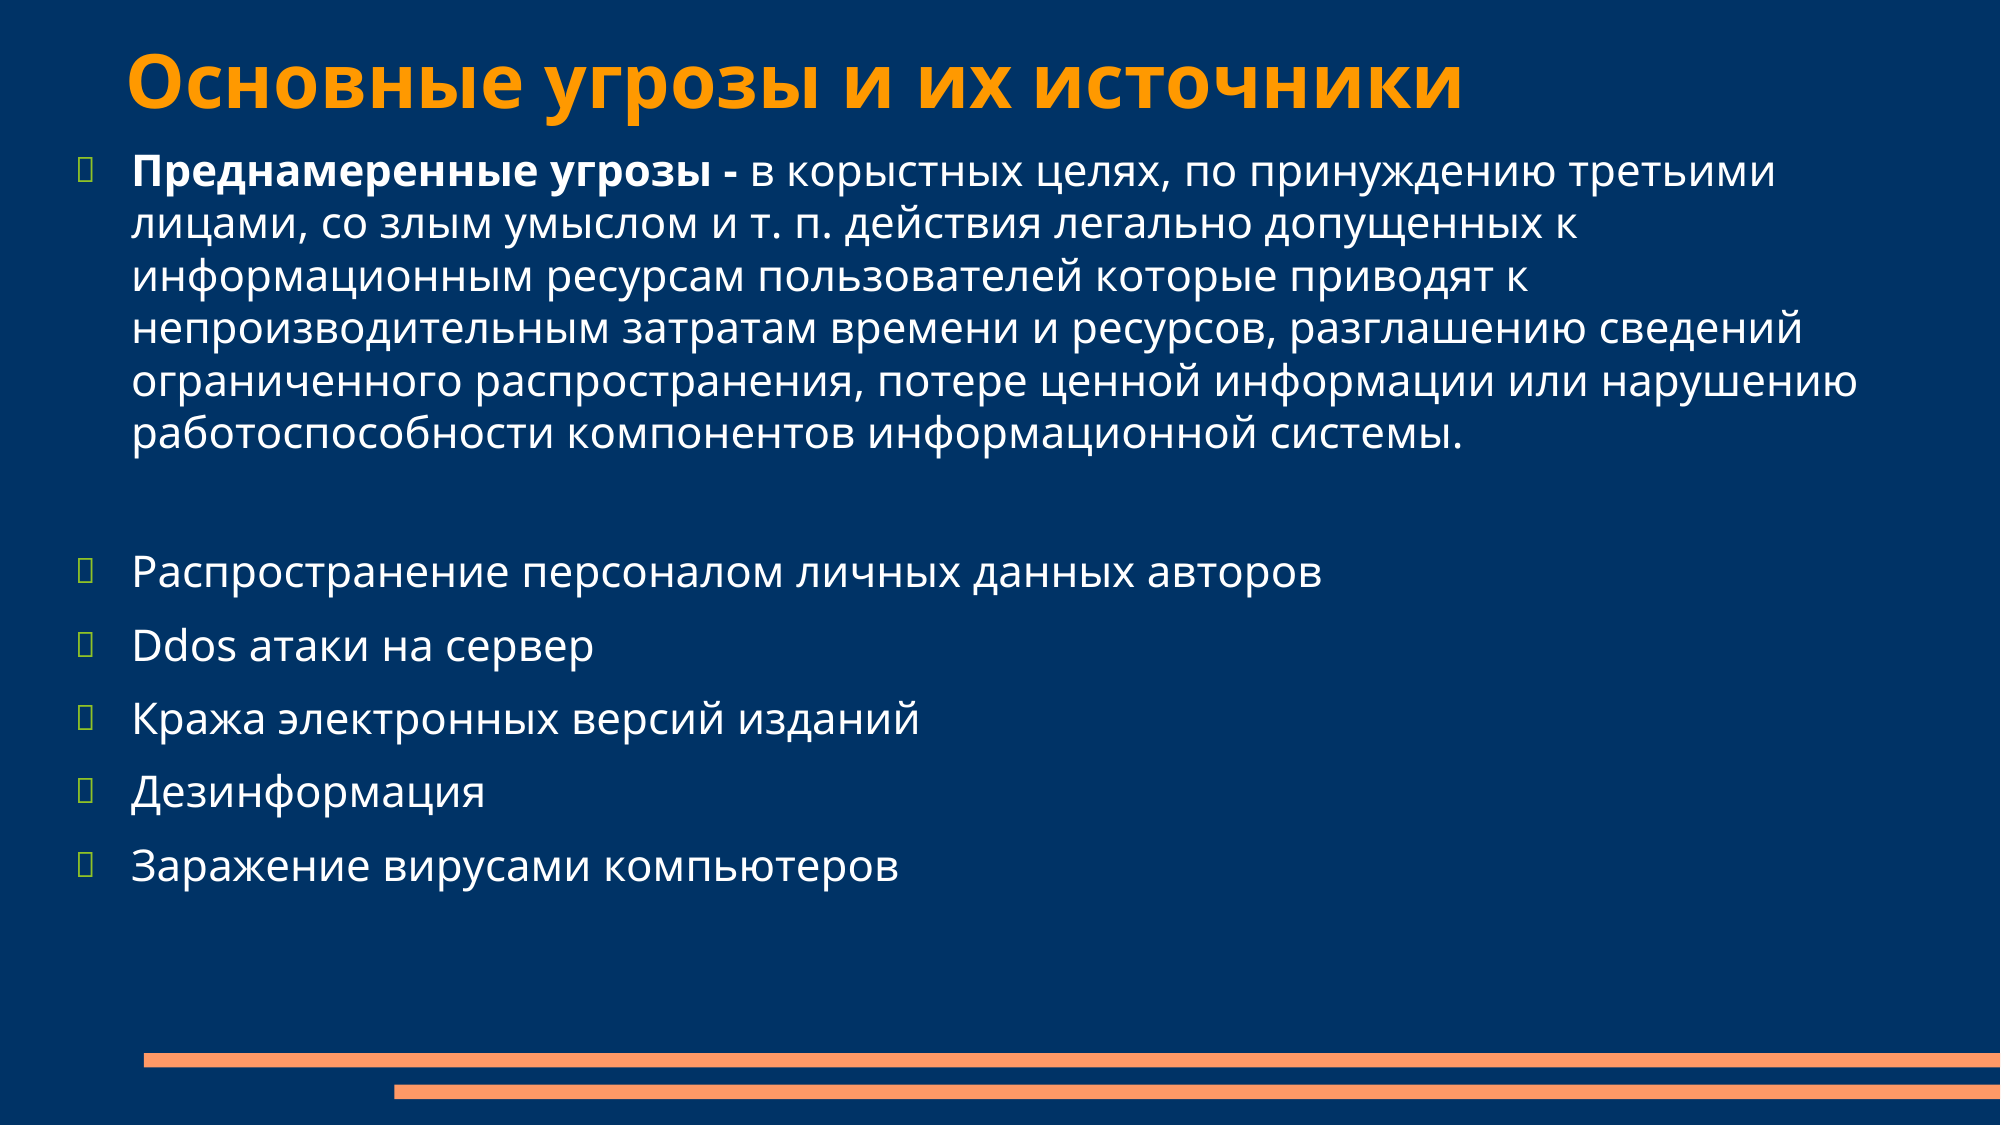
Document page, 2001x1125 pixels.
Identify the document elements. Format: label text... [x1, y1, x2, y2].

list Преднамеренные угрозы - в корыстных целях, по принуждению третьими лицами, со злым умыслом и т. п. действия легально допущенных к информационным ресурсам пользователей которые приводят к непроизводительным затратам времени и ресурсов, разглашению сведений ограниченного распространения, потере ценной информации или нарушению работоспособности компонентов информационной системы. Распространение персоналом личных данных авторов Ddos атаки на сервер Кража электронных версий изданий Дезинформация Заражение вирусами компьютеров [60, 135, 1966, 1051]
title Основные угрозы и их источники [111, 26, 1522, 135]
